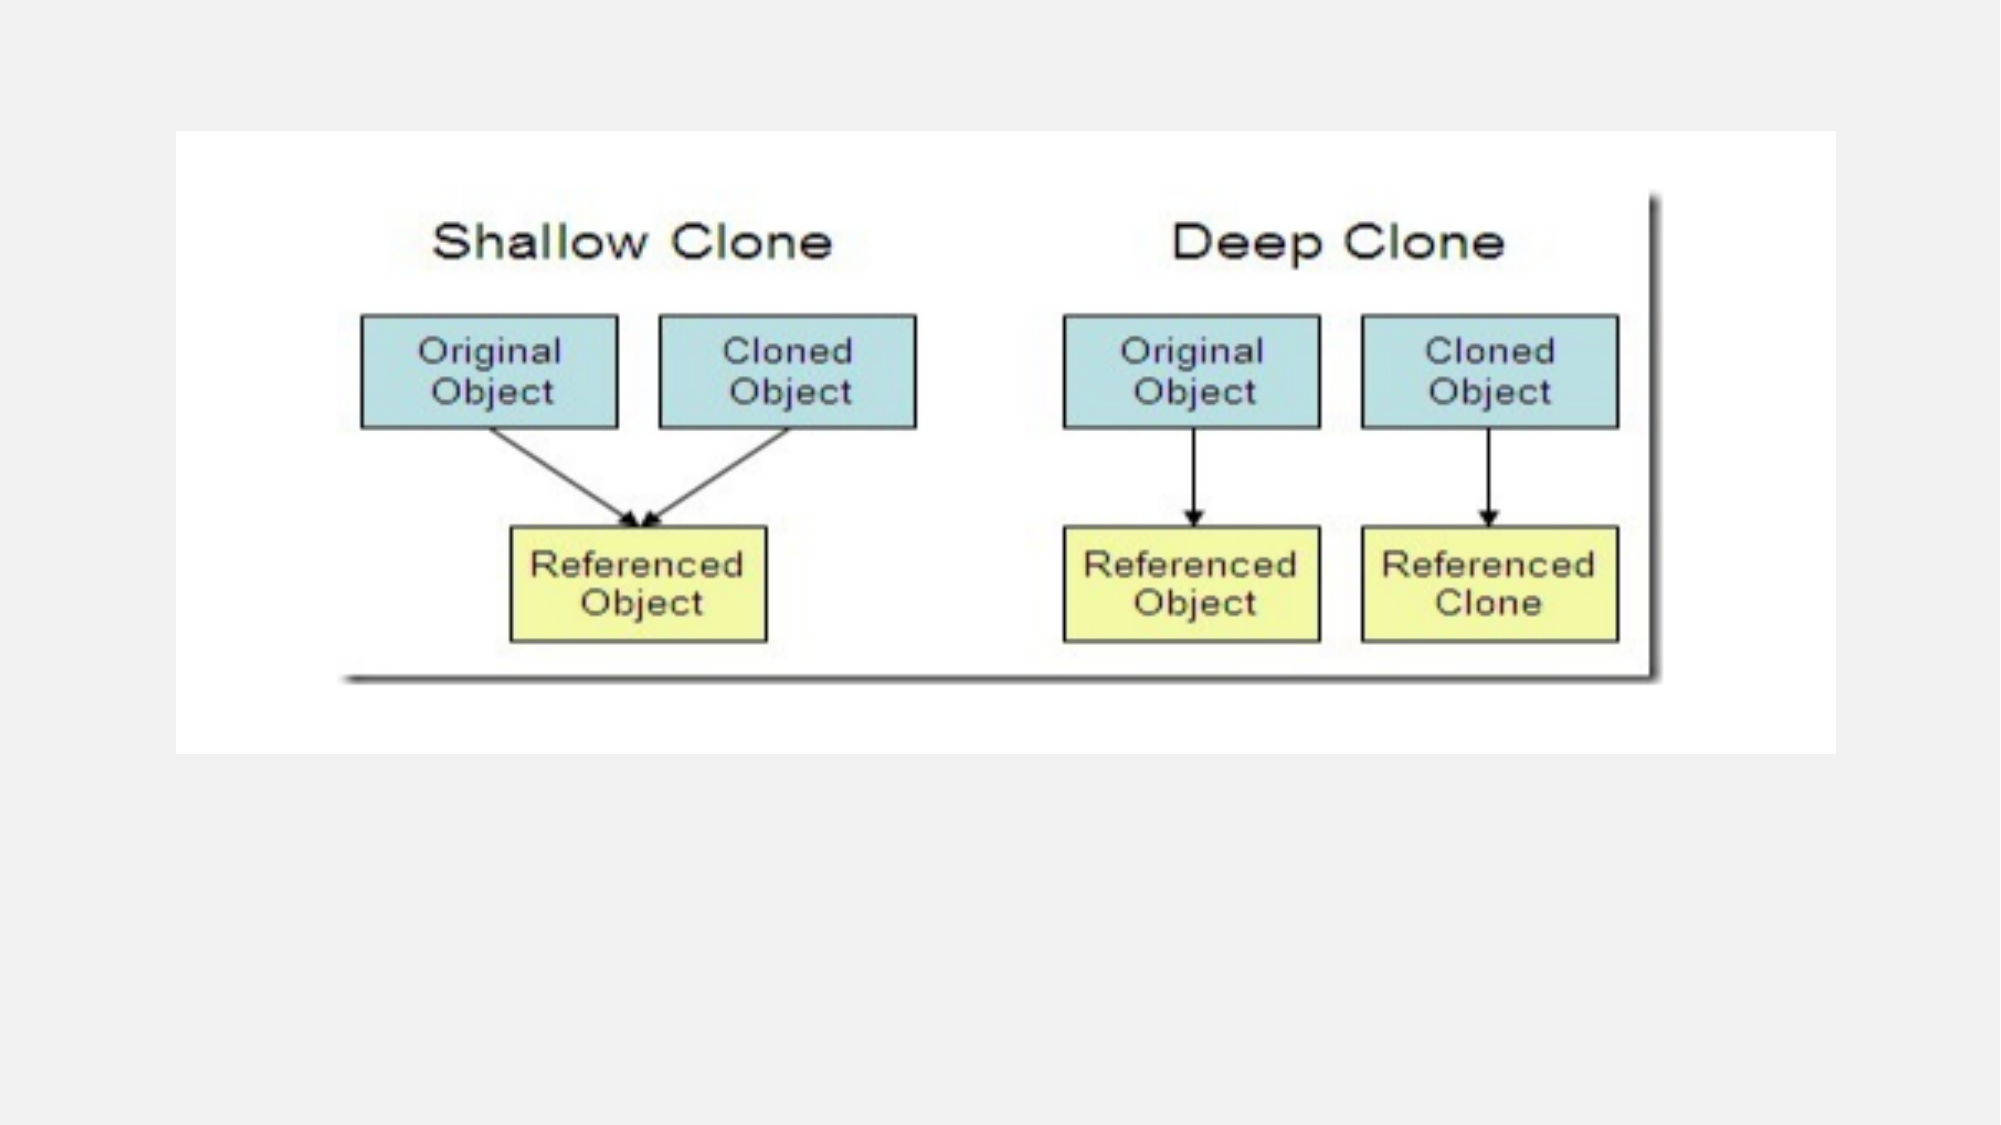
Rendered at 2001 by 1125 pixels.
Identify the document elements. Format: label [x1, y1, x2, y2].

picture [176, 131, 1836, 754]
